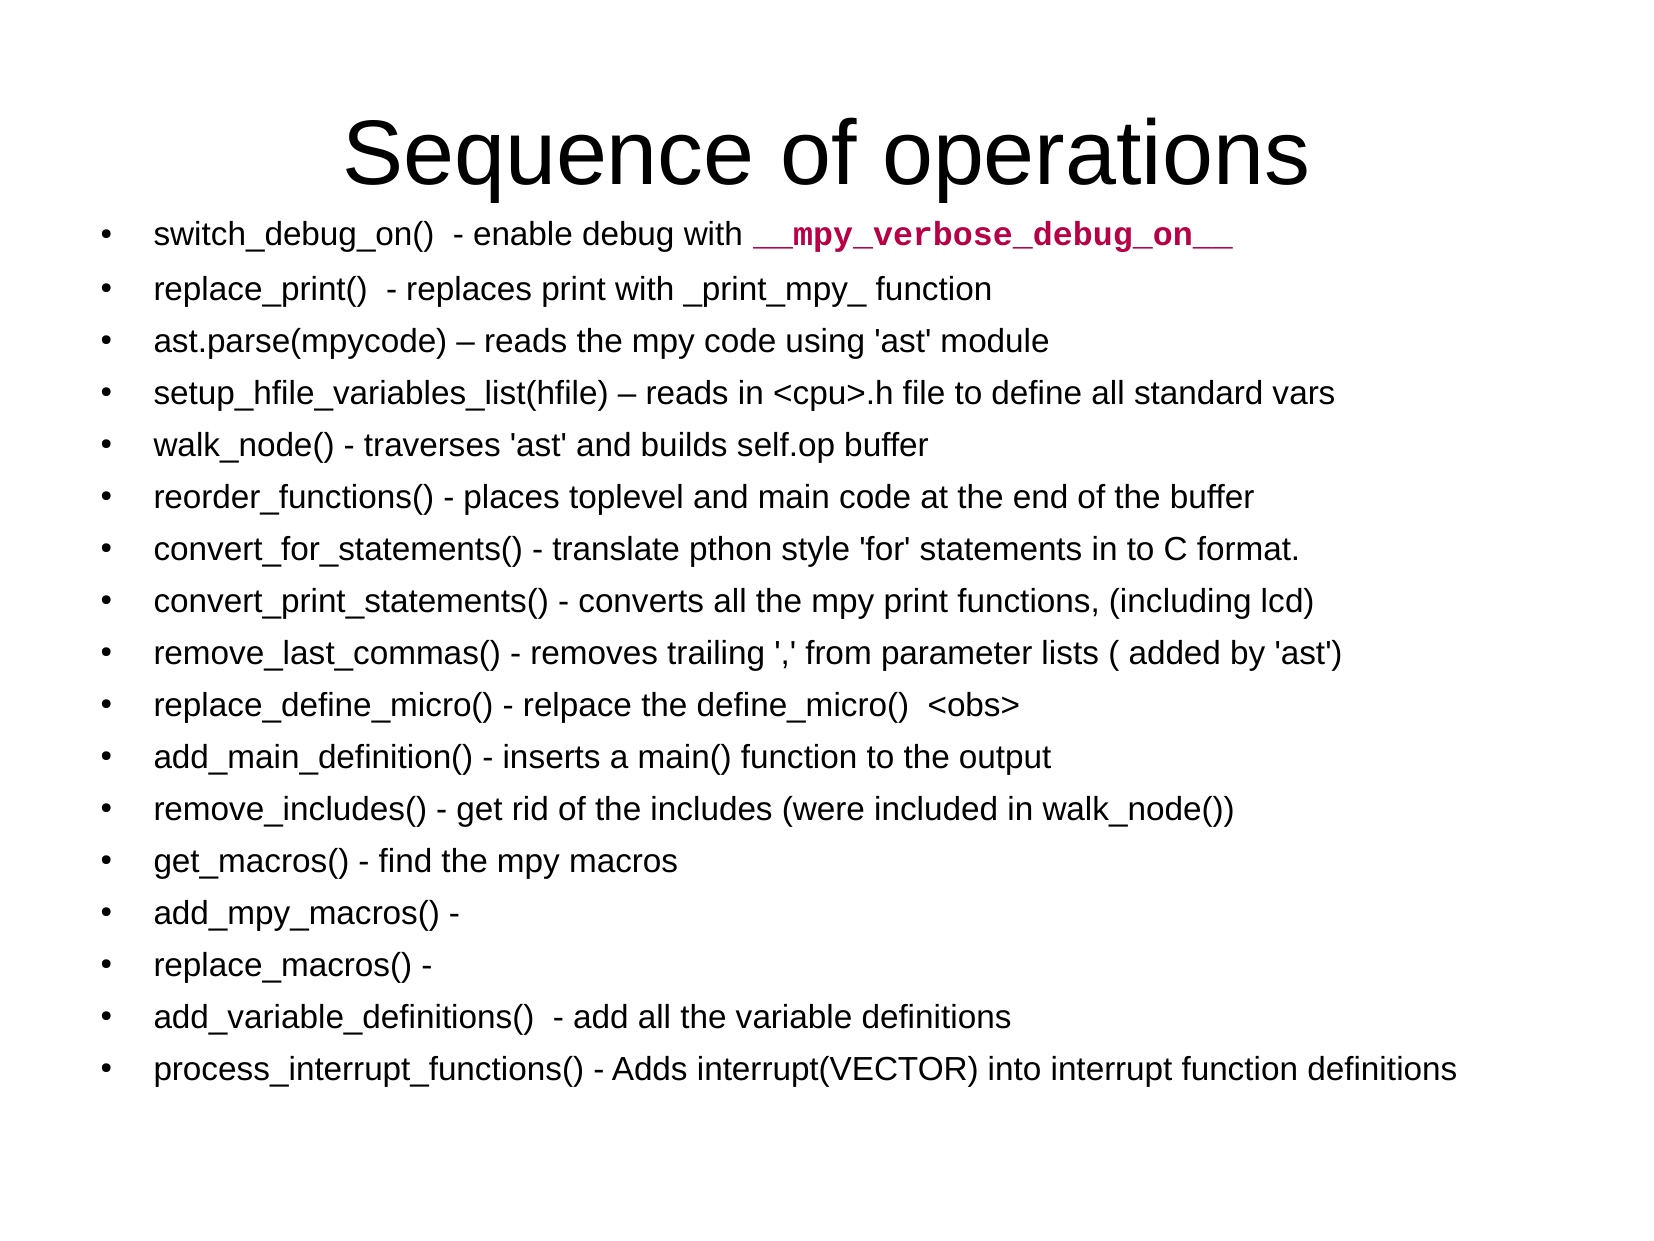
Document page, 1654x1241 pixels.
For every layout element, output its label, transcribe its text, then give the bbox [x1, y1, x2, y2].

title Sequence of operations [82, 49, 1571, 215]
list switch_debug_on() - enable debug with __mpy_verbose_debug_on__ replace_print() - replaces print with _print_mpy_ function ast.parse(mpycode) – reads the mpy code using 'ast' module setup_hfile_variables_list(hfile) – reads in <cpu>.h file to define all standard vars walk_node() - traverses 'ast' and builds self.op buffer reorder_functions() - places toplevel and main code at the end of the buffer convert_for_statements() - translate pthon style 'for' statements in to C format. convert_print_statements() - converts all the mpy print functions, (including lcd) remove_last_commas() - removes trailing ',' from parameter lists ( added by 'ast') replace_define_micro() - relpace the define_micro() <obs> add_main_definition() - inserts a main() function to the output remove_includes() - get rid of the includes (were included in walk_node()) get_macros() - find the mpy macros add_mpy_macros() - replace_macros() - add_variable_definitions() - add all the variable definitions process_interrupt_functions() - Adds interrupt(VECTOR) into interrupt function definitions [82, 215, 1571, 1241]
